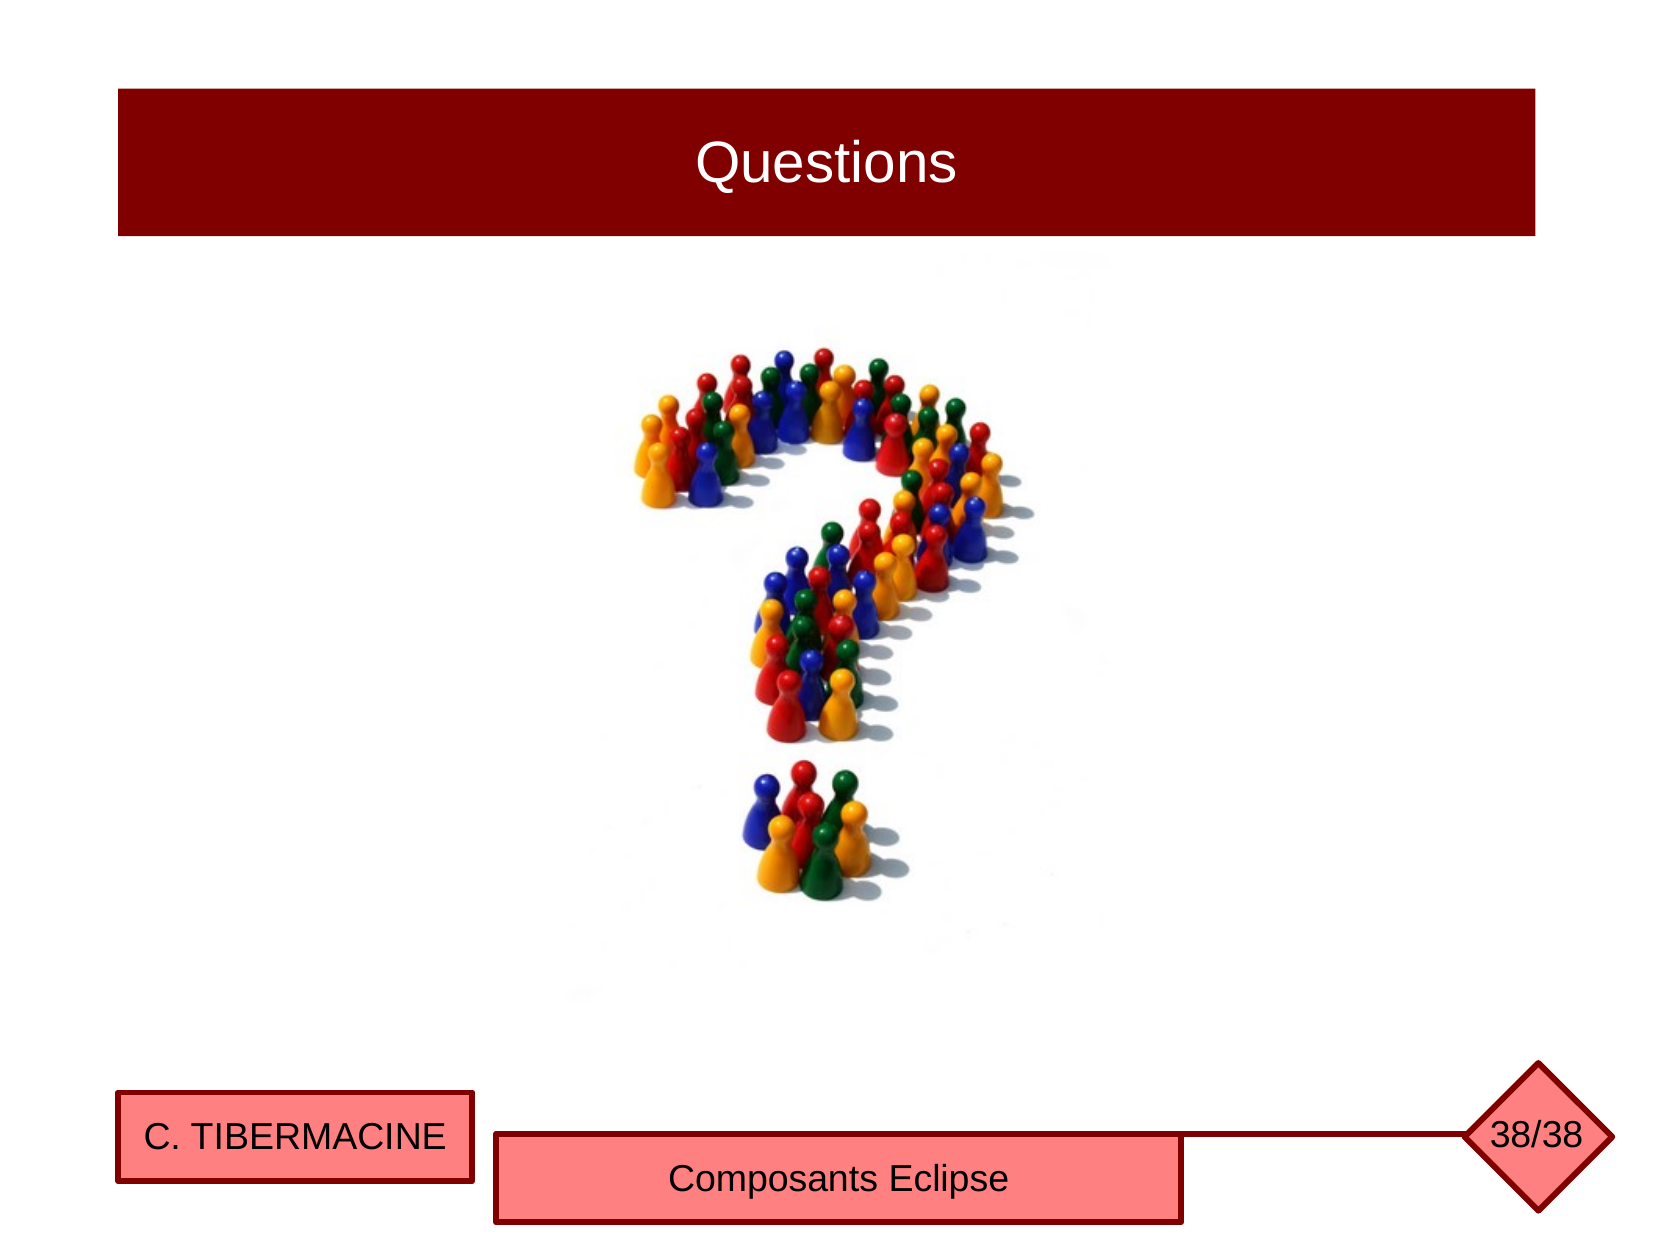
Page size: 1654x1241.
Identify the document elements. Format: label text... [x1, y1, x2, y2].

text_box [1490, 1163, 1587, 1211]
text_box [1495, 1062, 1582, 1106]
text_box C. TIBERMACINE [118, 1092, 473, 1182]
text_box <numéro>/38 [1475, 1106, 1654, 1163]
text_box Composants Eclipse [496, 1133, 1182, 1223]
text_box [1464, 1126, 1475, 1148]
text_box Questions [118, 88, 1536, 237]
picture [565, 252, 1111, 1003]
